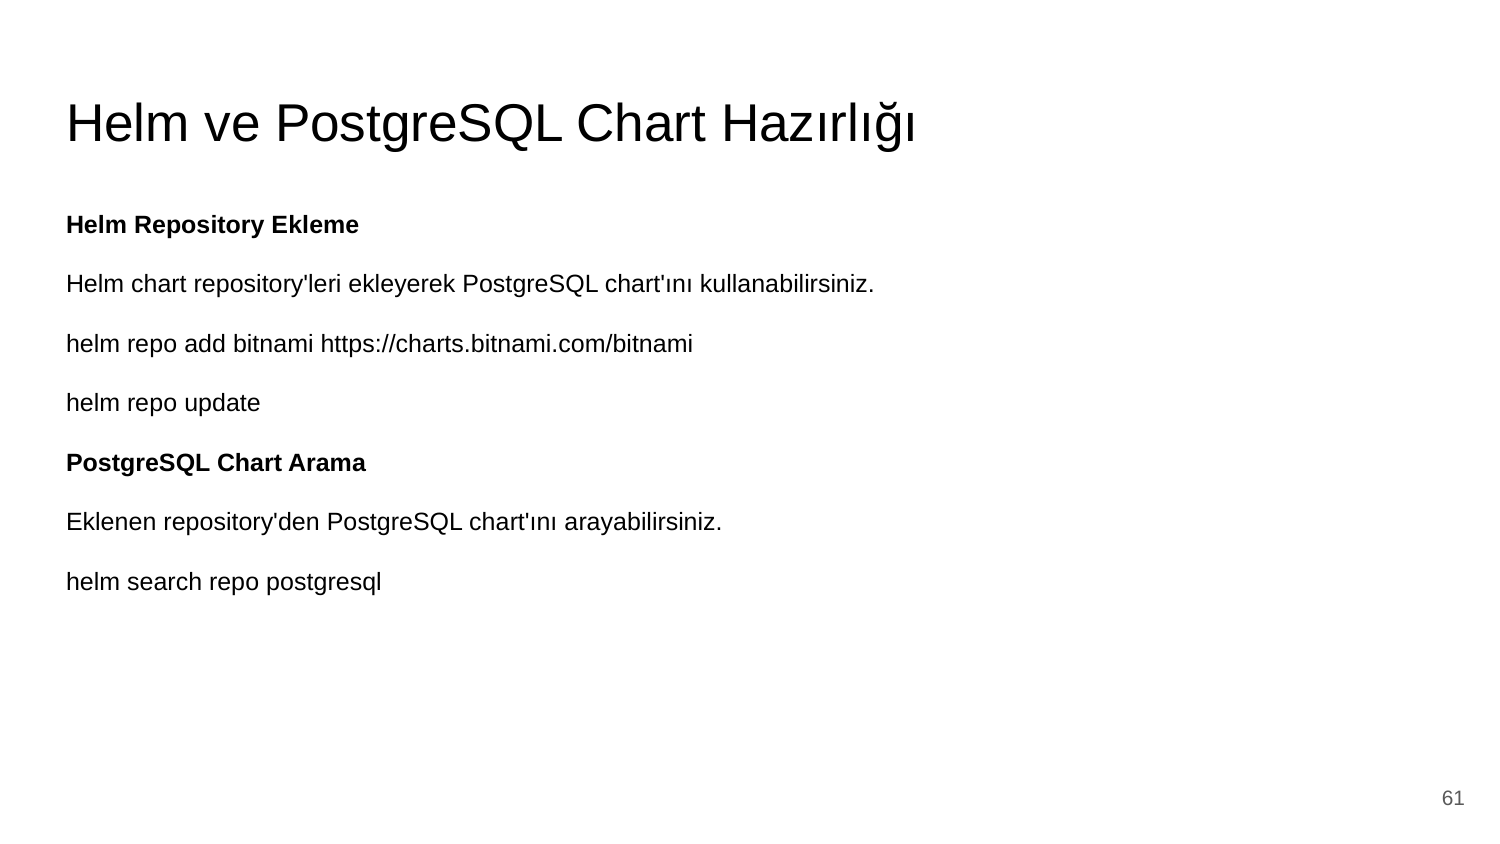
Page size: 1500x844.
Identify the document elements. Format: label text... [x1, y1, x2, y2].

list Helm Repository Ekleme Helm chart repository'leri ekleyerek PostgreSQL chart'ını kullanabilirsiniz. helm repo add bitnami https://charts.bitnami.com/bitnami helm repo update PostgreSQL Chart Arama Eklenen repository'den PostgreSQL chart'ını arayabilirsiniz. helm search repo postgresql [51, 189, 1449, 750]
slide_number <number> [1389, 764, 1480, 830]
title Helm ve PostgreSQL Chart Hazırlığı [51, 72, 1449, 167]
